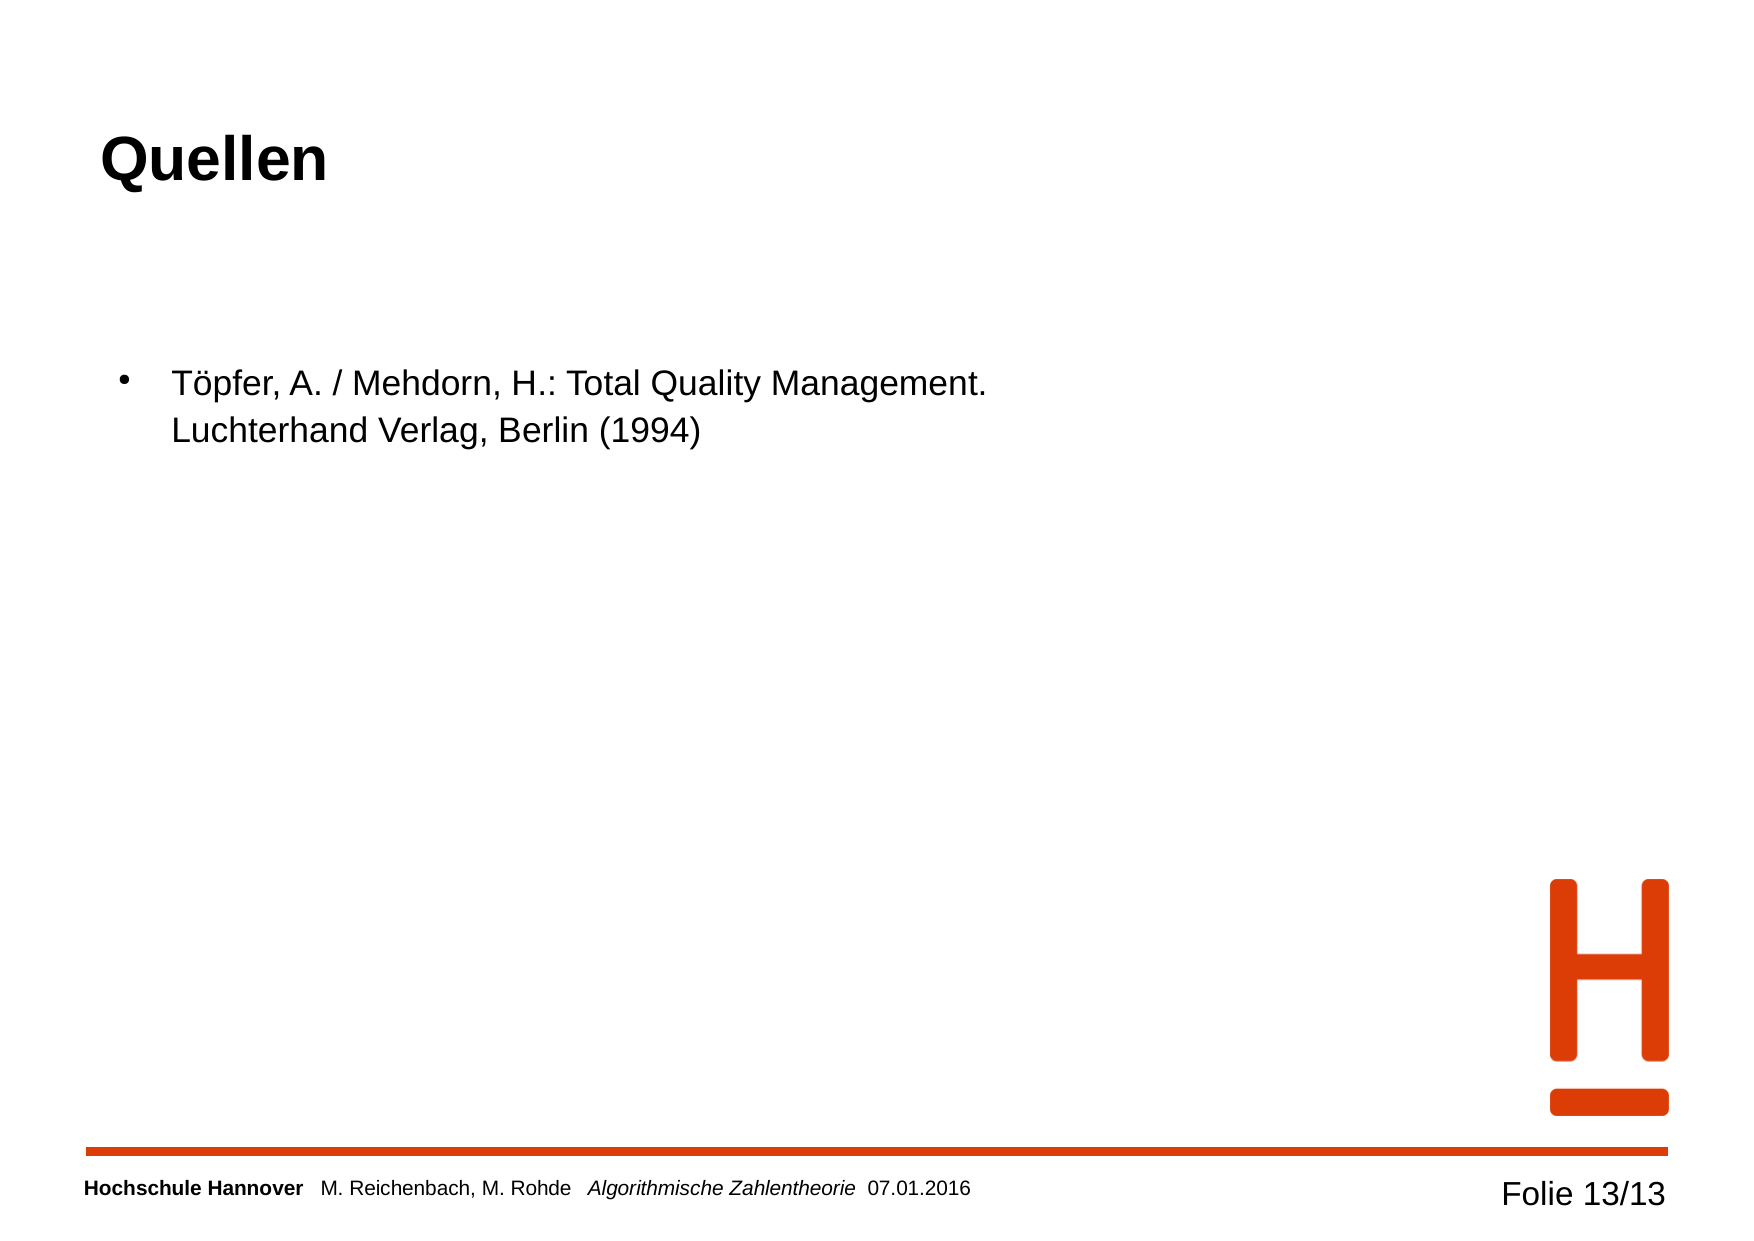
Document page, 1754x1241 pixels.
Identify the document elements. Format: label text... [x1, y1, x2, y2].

picture [1550, 879, 1669, 1116]
list Töpfer, A. / Mehdorn, H.: Total Quality Management. Luchterhand Verlag, Berlin (1994) [85, 348, 1468, 1087]
title Quellen [85, 110, 1669, 266]
